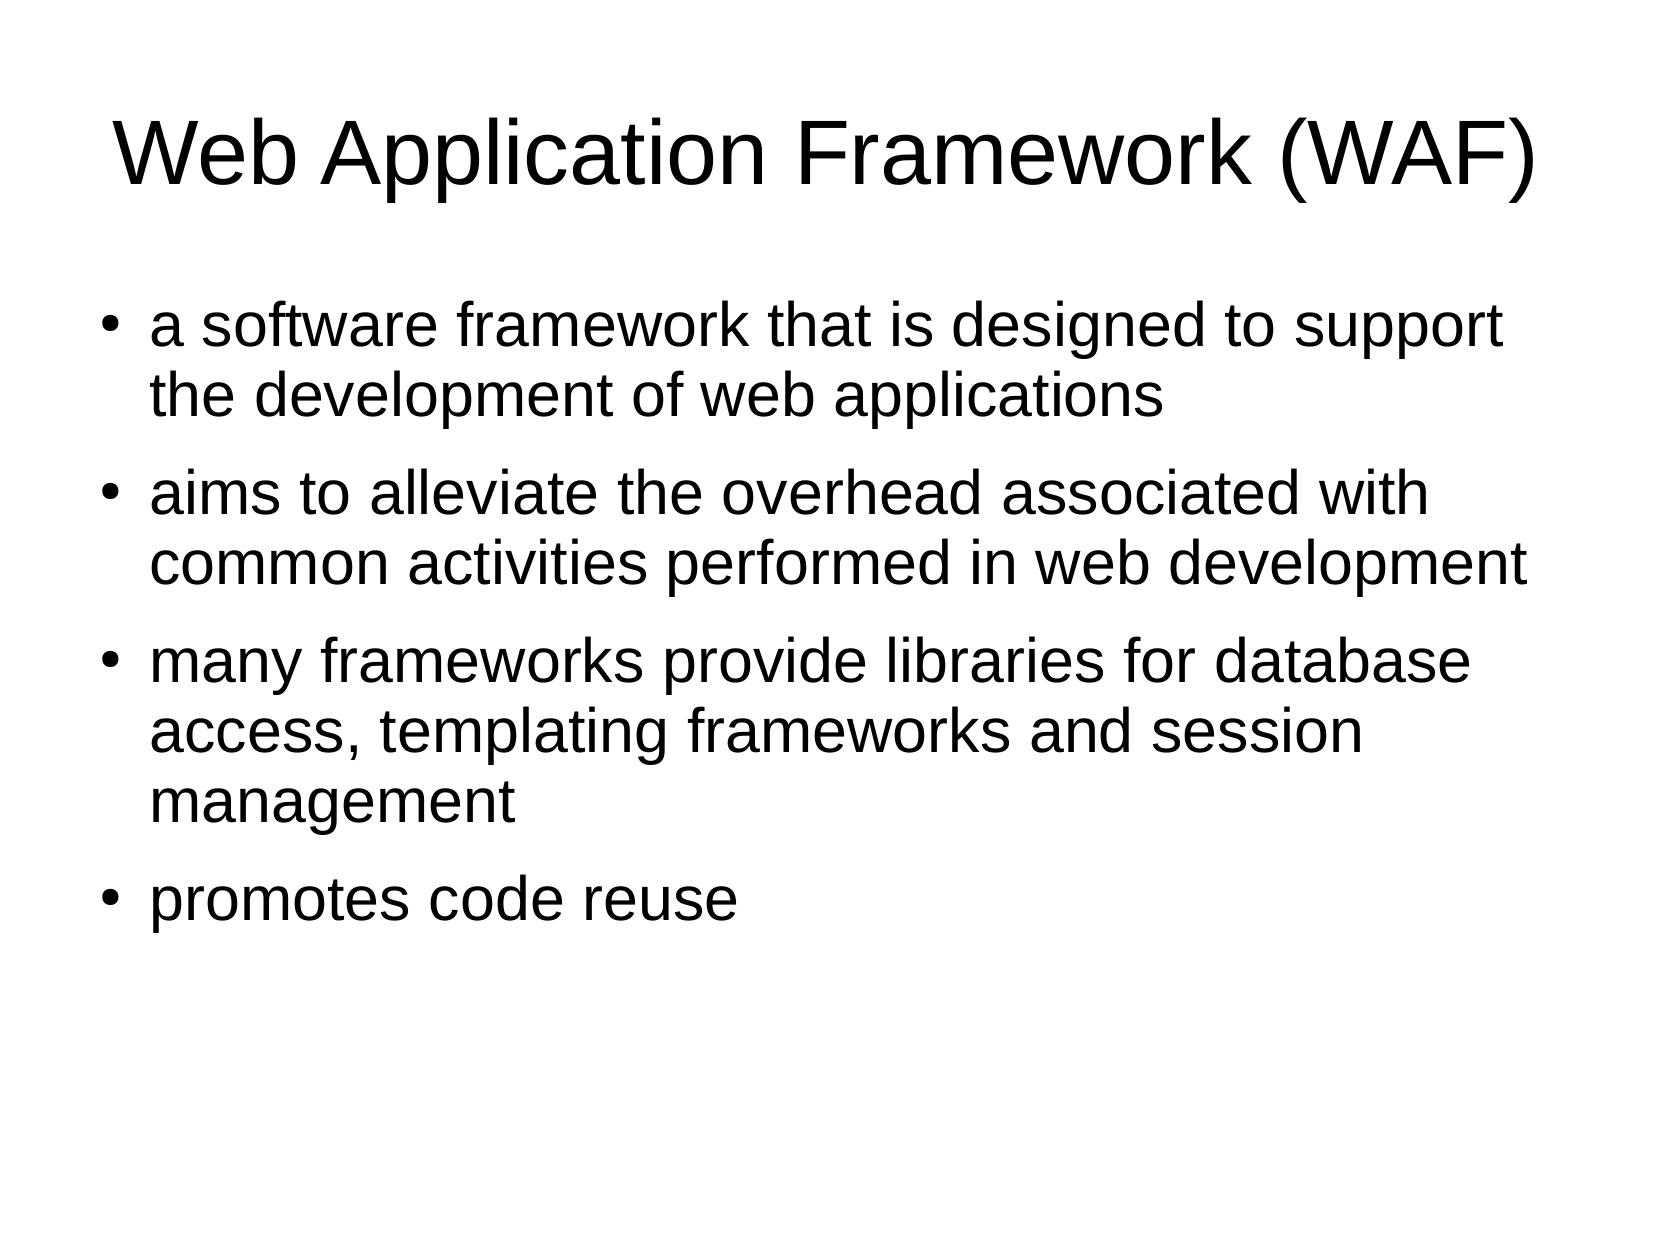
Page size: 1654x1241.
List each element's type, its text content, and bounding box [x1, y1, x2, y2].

title Web Application Framework (WAF) [82, 49, 1571, 257]
list a software framework that is designed to support the development of web applications aims to alleviate the overhead associated with common activities performed in web development many frameworks provide libraries for database access, templating frameworks and session management promotes code reuse [82, 290, 1538, 1010]
